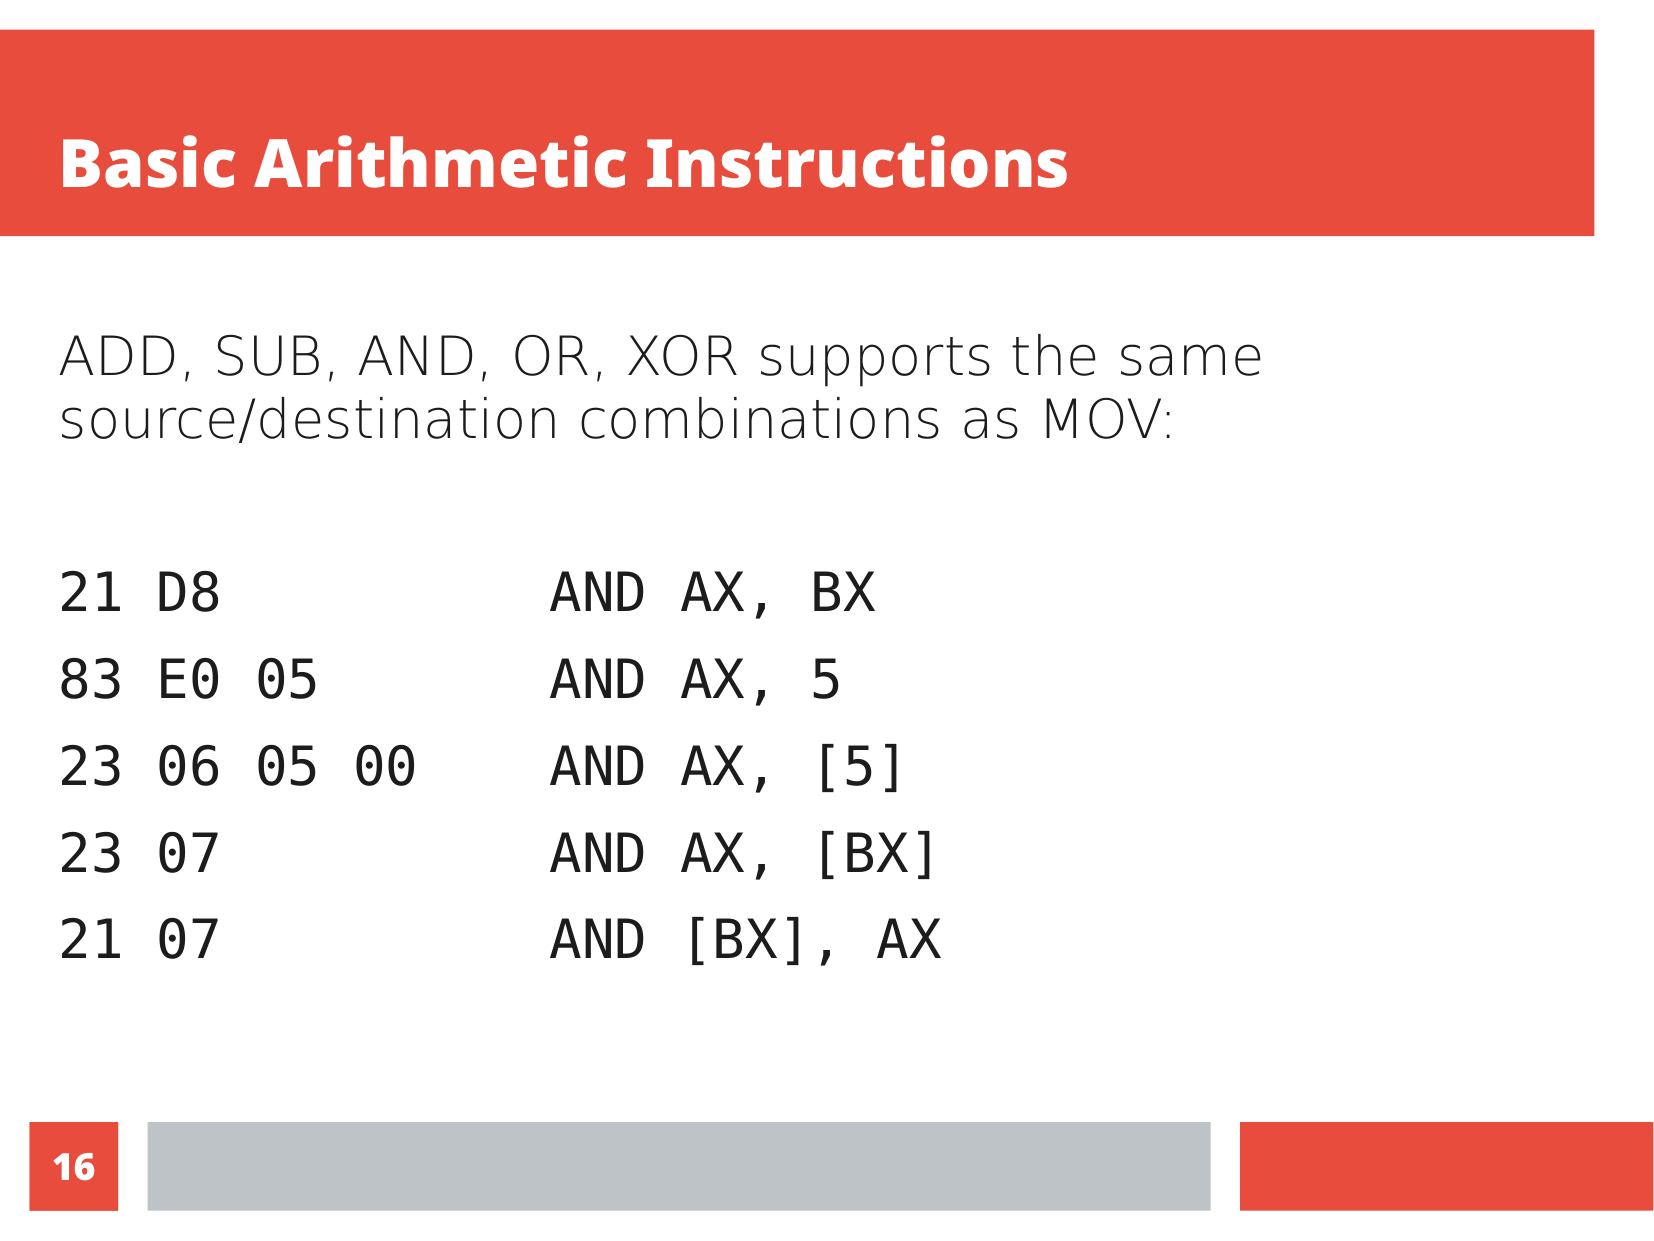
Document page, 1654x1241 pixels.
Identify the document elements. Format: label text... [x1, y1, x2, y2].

title Basic Arithmetic Instructions [59, 59, 1595, 207]
list ADD, SUB, AND, OR, XOR supports the same source/destination combinations as MOV: 21 D8 AND AX, BX 83 E0 05 AND AX, 5 23 06 05 00 AND AX, [5] 23 07 AND AX, [BX] 21 07 AND [BX], AX [59, 324, 1565, 1093]
